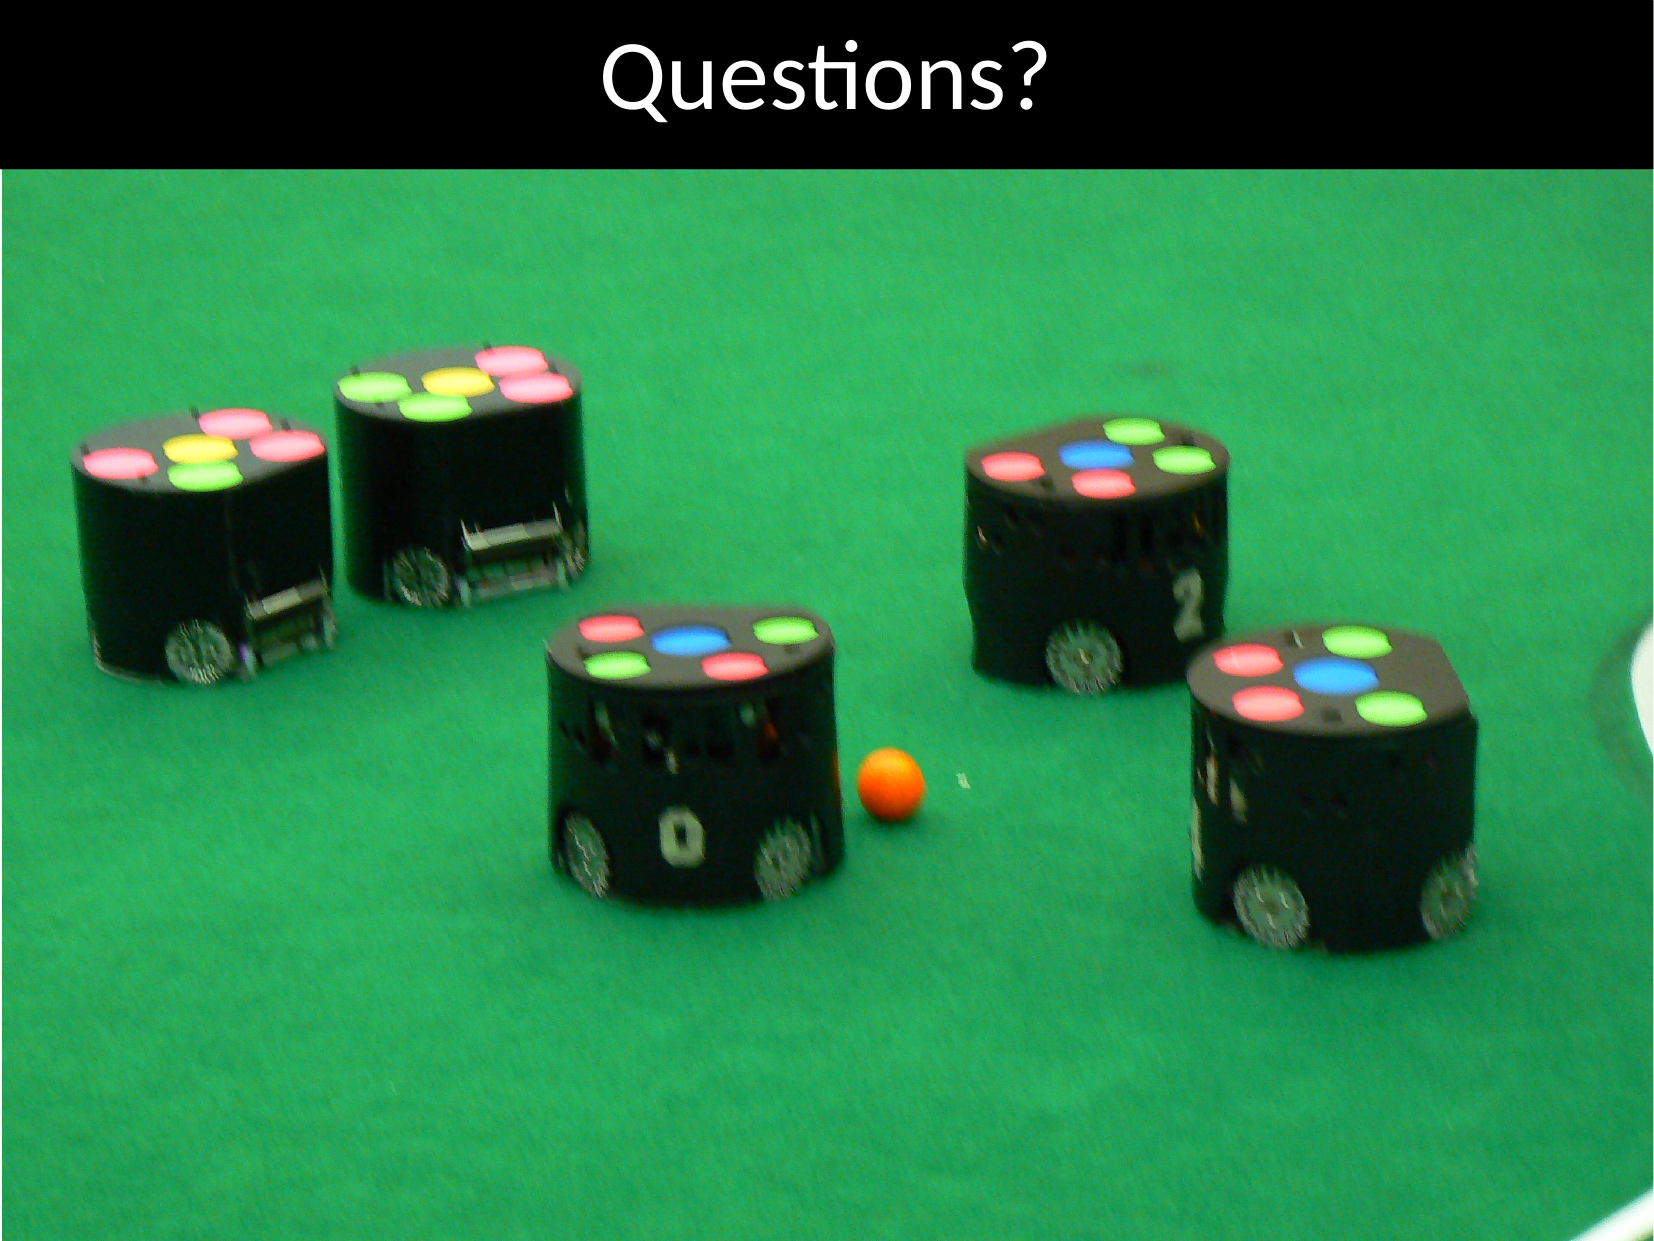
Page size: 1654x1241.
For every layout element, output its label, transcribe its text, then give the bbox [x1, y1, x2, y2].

picture [2, 169, 1654, 1241]
title Questions? [0, 0, 1654, 169]
